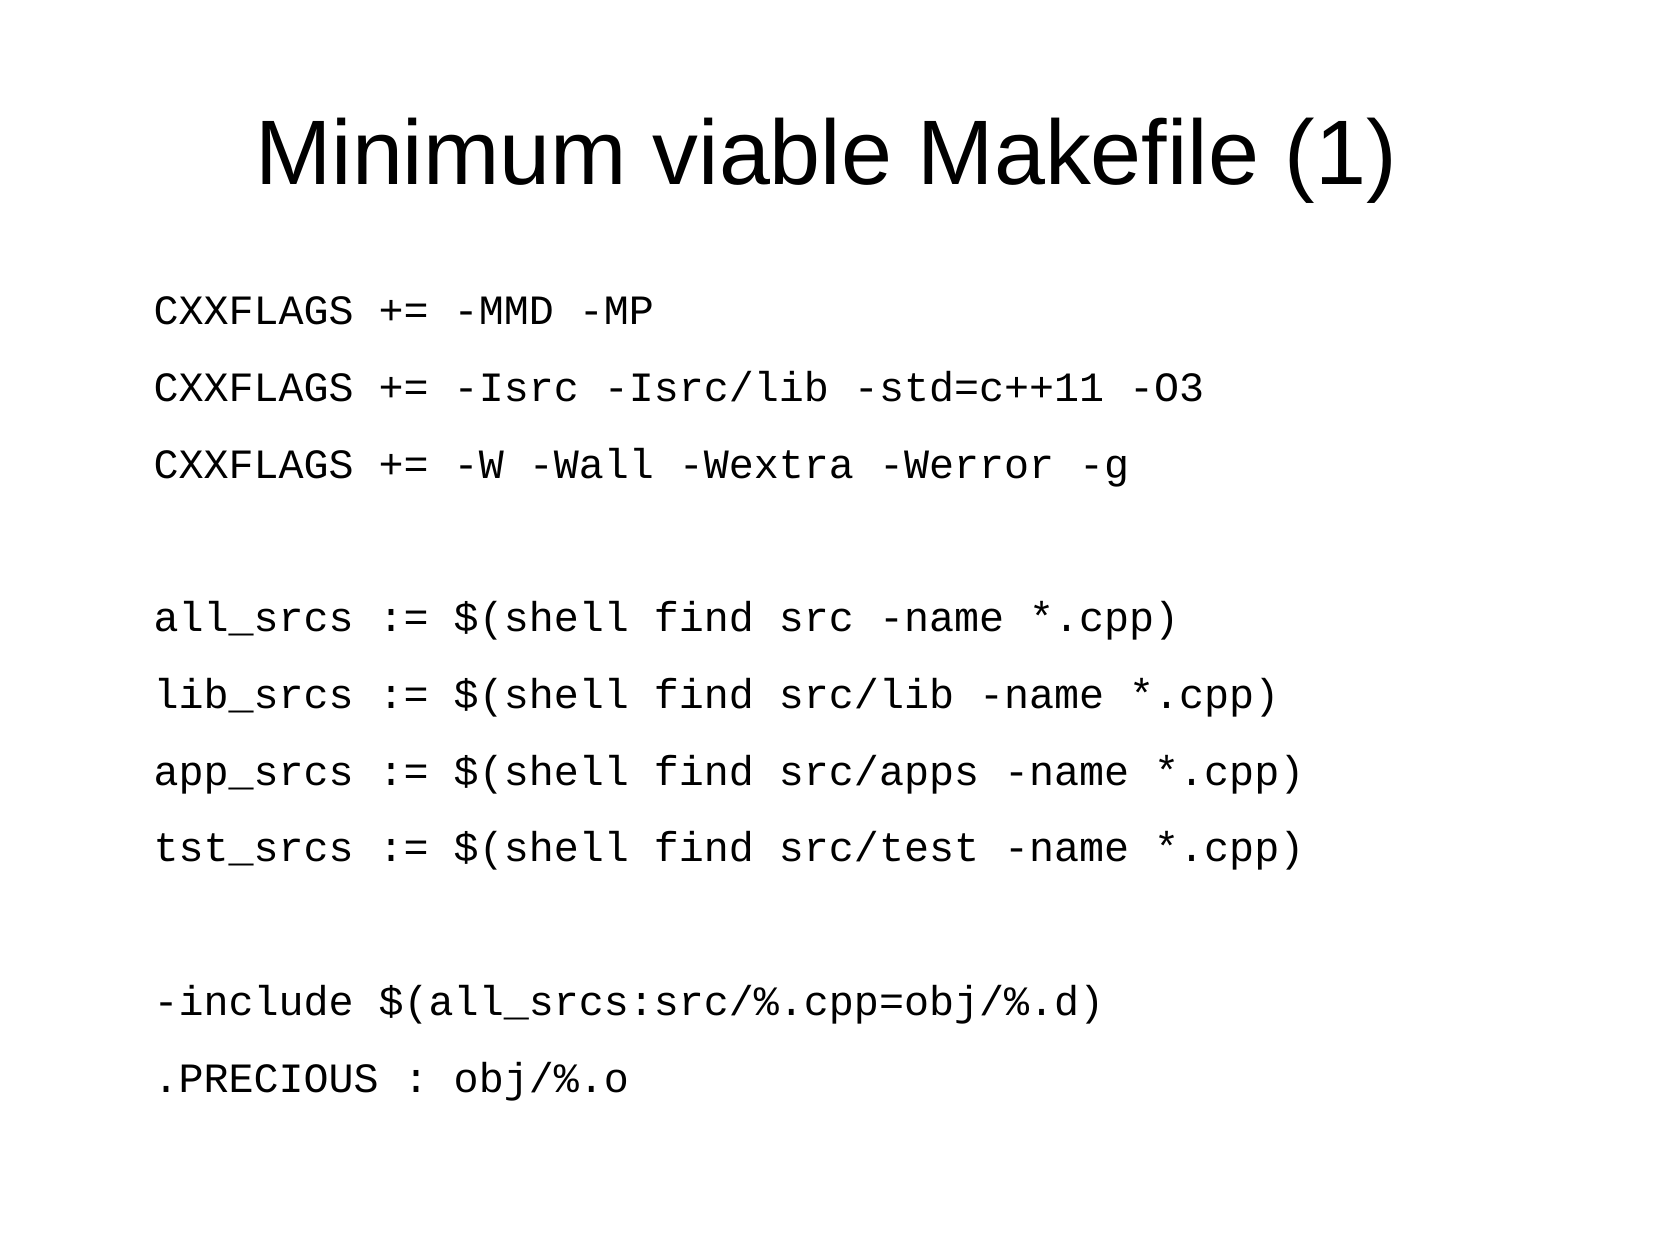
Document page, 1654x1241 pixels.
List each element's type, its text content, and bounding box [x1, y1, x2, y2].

title Minimum viable Makefile (1) [82, 49, 1571, 257]
list CXXFLAGS += -MMD -MP CXXFLAGS += -Isrc -Isrc/lib -std=c++11 -O3 CXXFLAGS += -W -Wall -Wextra -Werror -g all_srcs := $(shell find src -name *.cpp) lib_srcs := $(shell find src/lib -name *.cpp) app_srcs := $(shell find src/apps -name *.cpp) tst_srcs := $(shell find src/test -name *.cpp) -include $(all_srcs:src/%.cpp=obj/%.d) .PRECIOUS : obj/%.o [82, 290, 1571, 1152]
